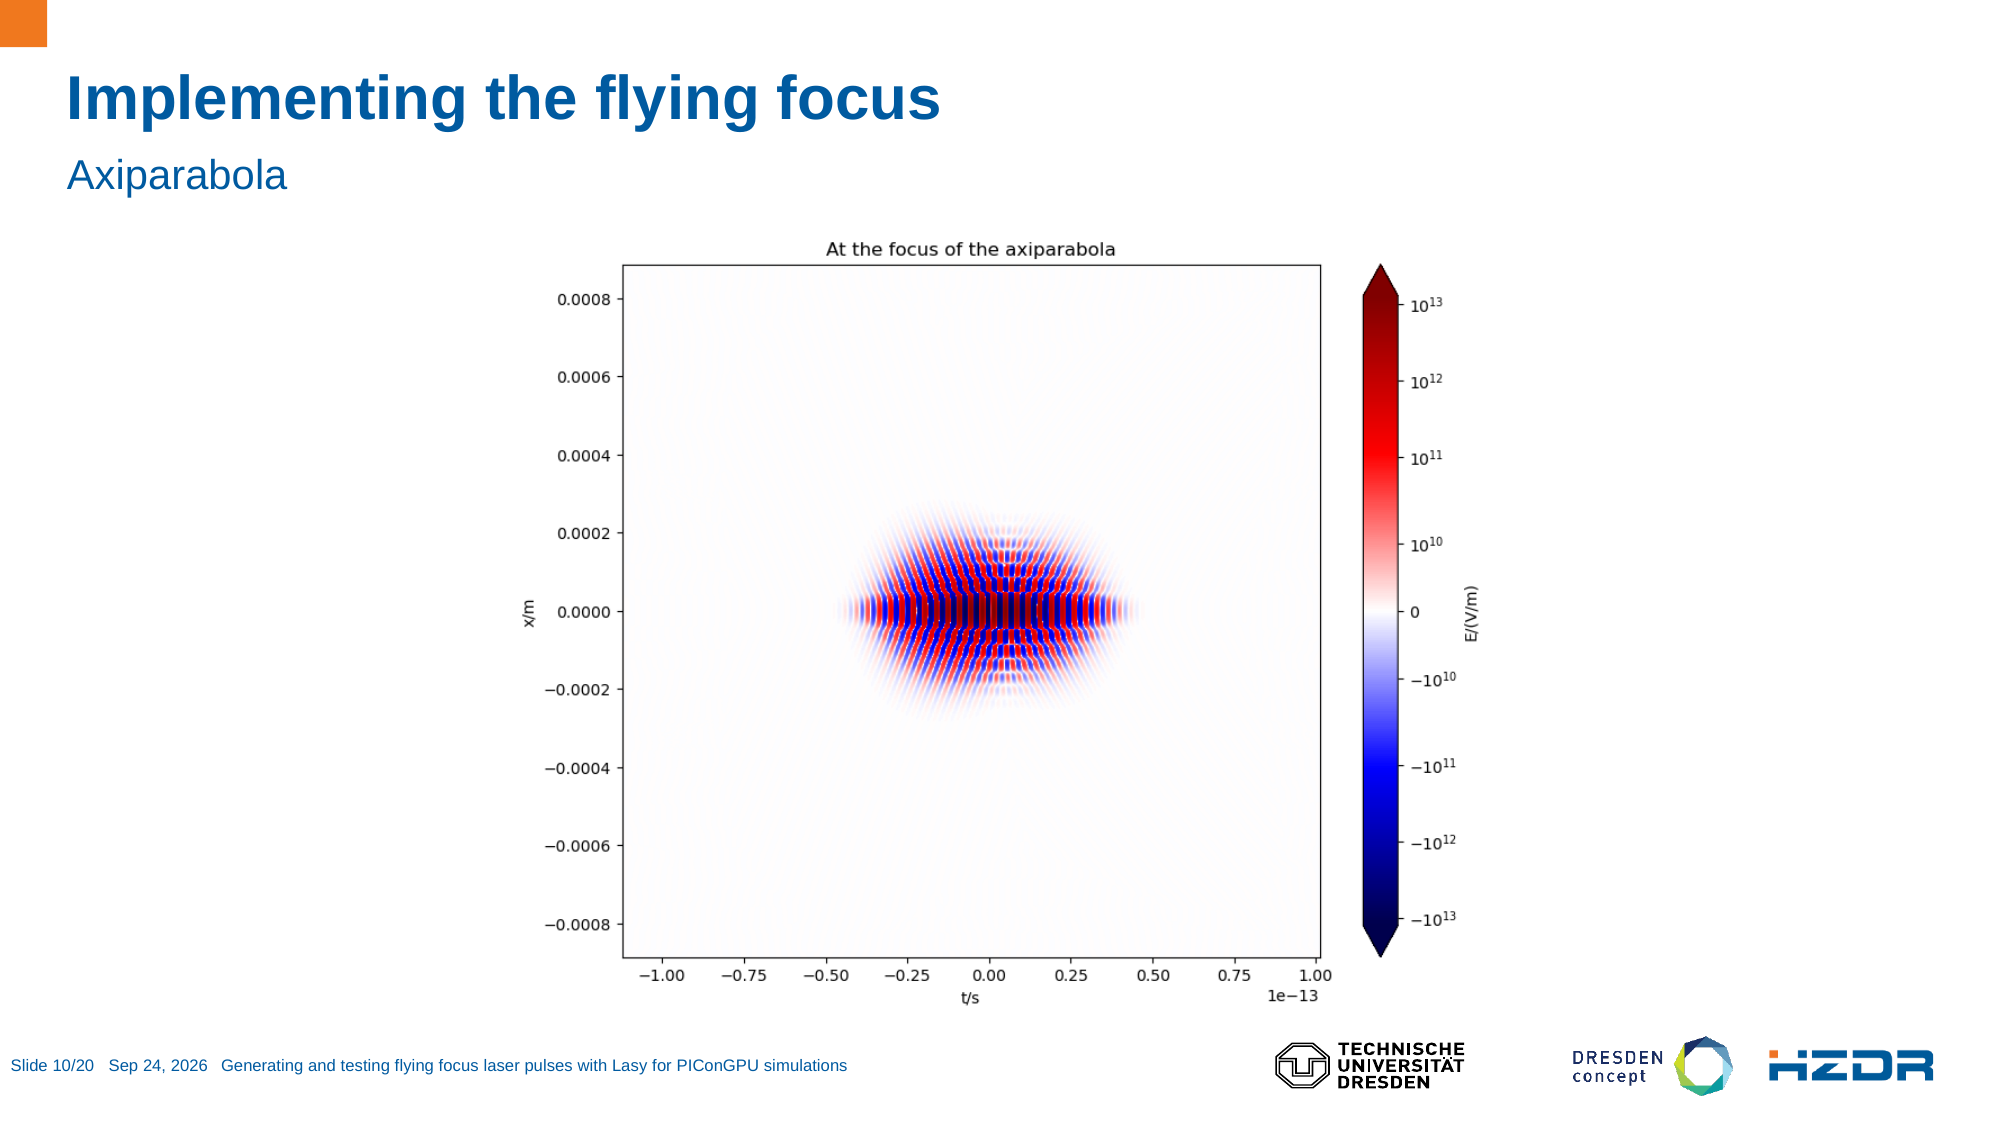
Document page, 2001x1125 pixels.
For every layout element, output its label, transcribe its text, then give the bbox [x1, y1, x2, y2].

picture [1768, 1049, 1934, 1081]
footer Generating and testing flying focus laser pulses with Lasy for PIConGPU simulations [221, 1034, 965, 1095]
slide_number Slide <number>/20 [6, 1034, 95, 1095]
slide_number Jan 9, 2026 [107, 1034, 208, 1095]
picture [1573, 1036, 1733, 1096]
title Implementing the flying focus [66, 66, 1934, 134]
picture [510, 231, 1490, 1017]
text_box · [986, 545, 1022, 584]
picture [1275, 1042, 1465, 1089]
subtitle Axiparabola [66, 138, 1934, 190]
